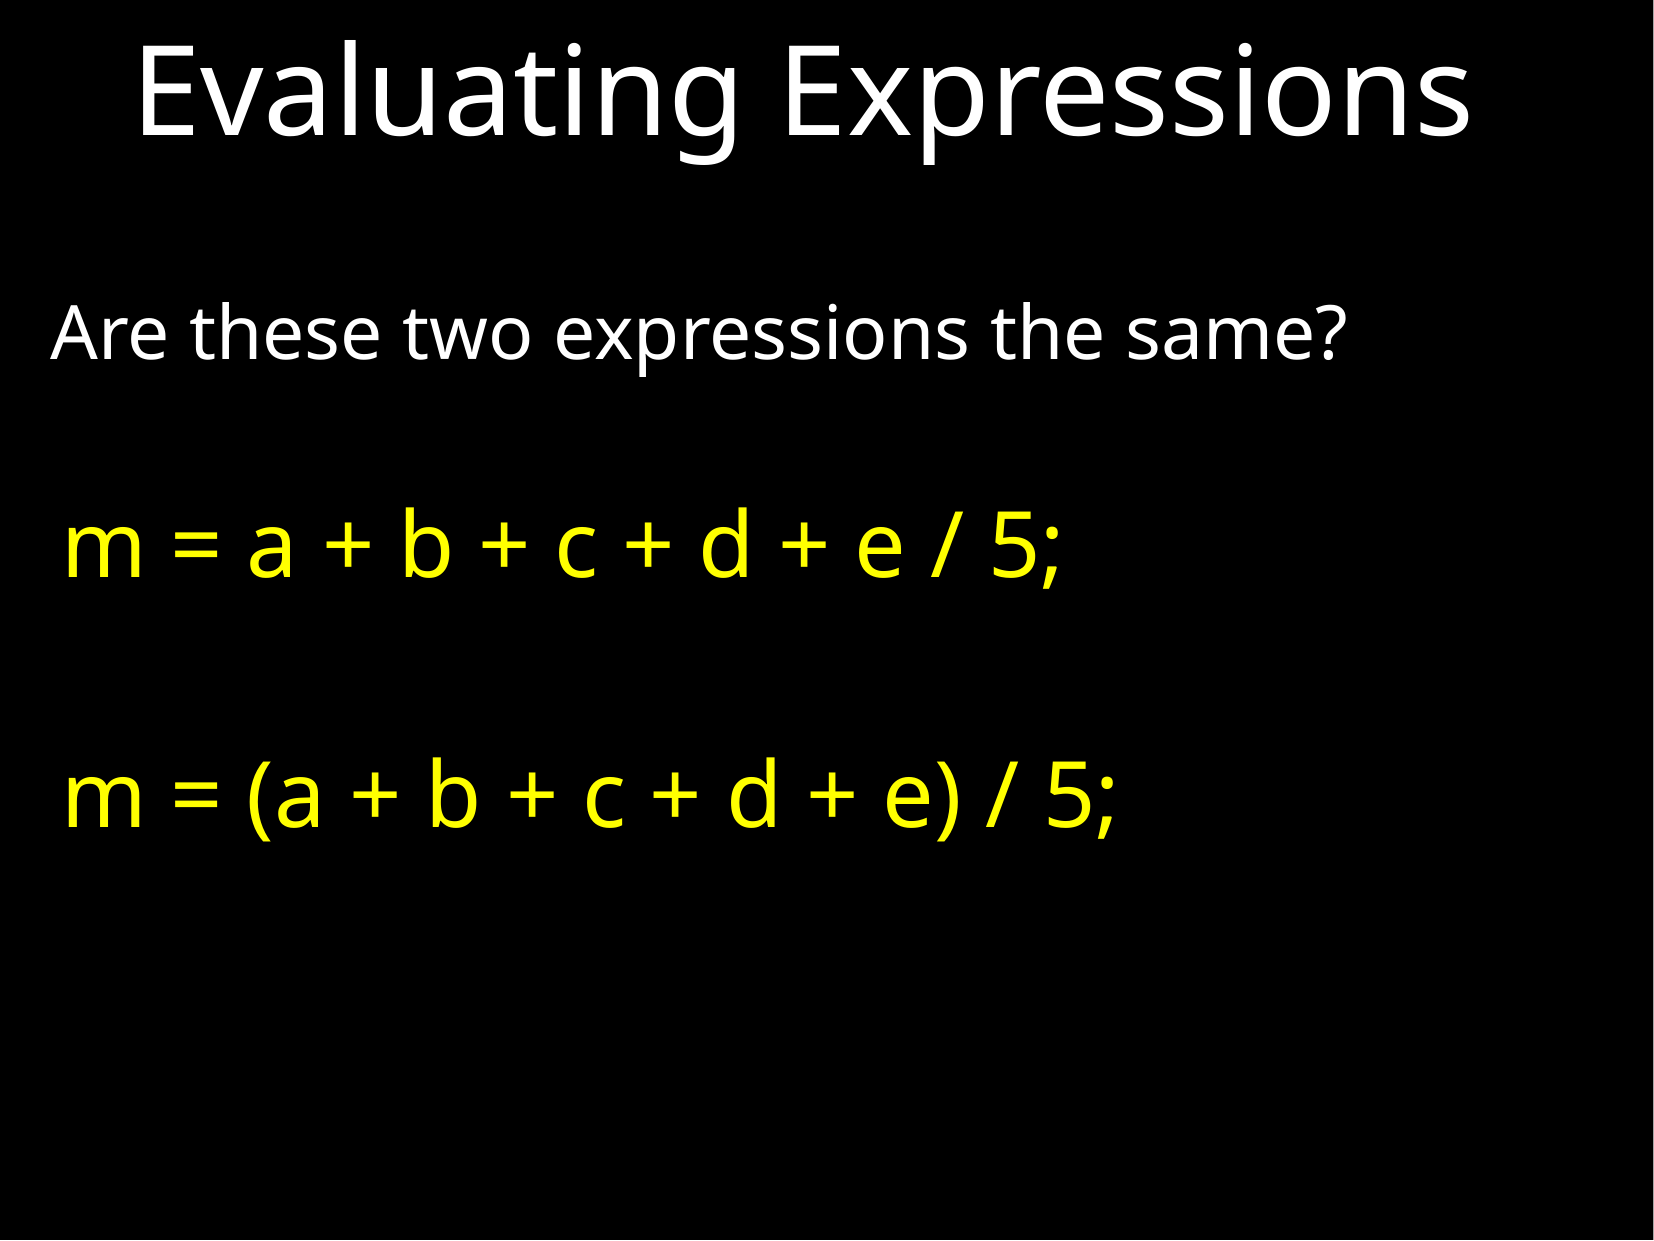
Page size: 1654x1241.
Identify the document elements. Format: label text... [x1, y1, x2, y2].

text_box Evaluating Expressions [116, 0, 1525, 231]
text_box Are these two expressions the same? [35, 271, 1611, 408]
text_box m = a + b + c + d + e / 5; m = (a + b + c + d + e) / 5; [46, 472, 1617, 851]
